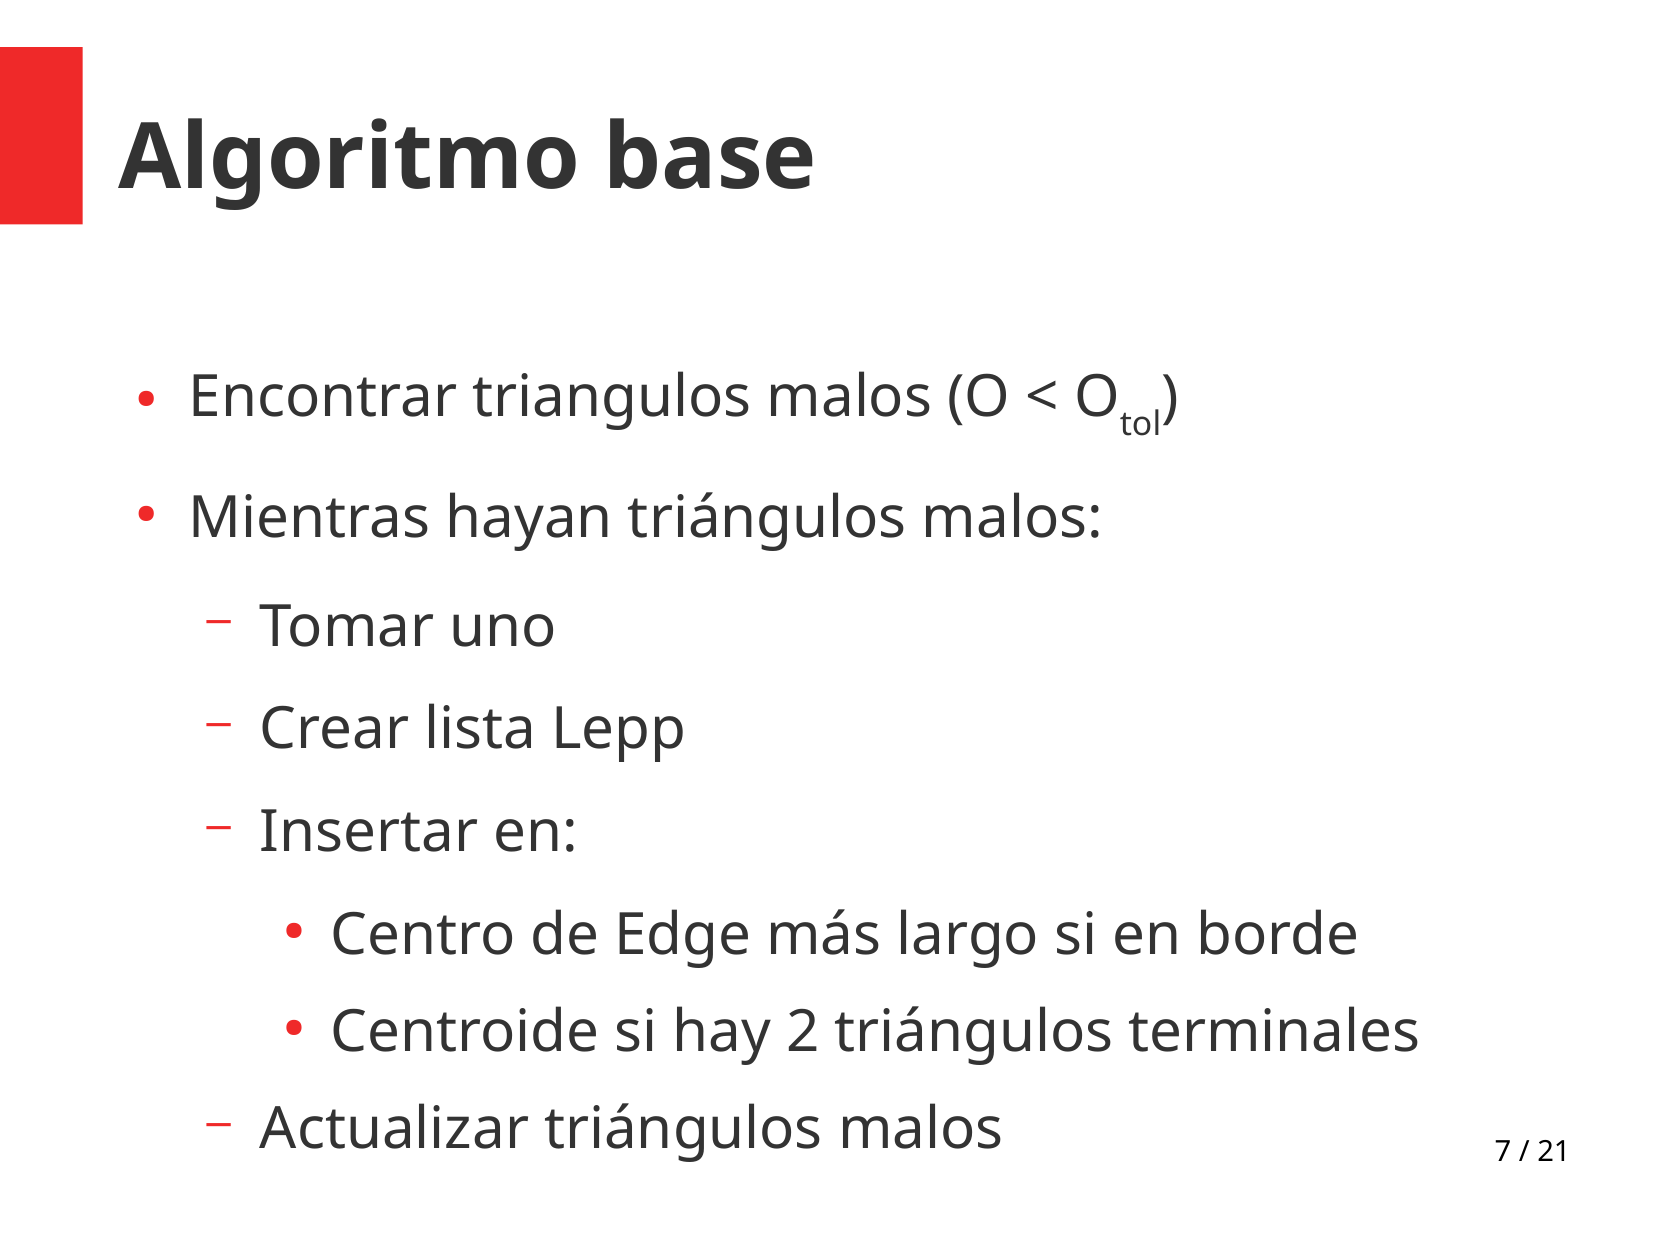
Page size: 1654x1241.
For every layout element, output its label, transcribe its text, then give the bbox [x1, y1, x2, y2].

title Algoritmo base [118, 49, 1571, 257]
list Encontrar triangulos malos (O < Otol) Mientras hayan triángulos malos: Tomar uno Crear lista Lepp Insertar en: Centro de Edge más largo si en borde Centroide si hay 2 triángulos terminales Actualizar triángulos malos [118, 354, 1536, 1074]
